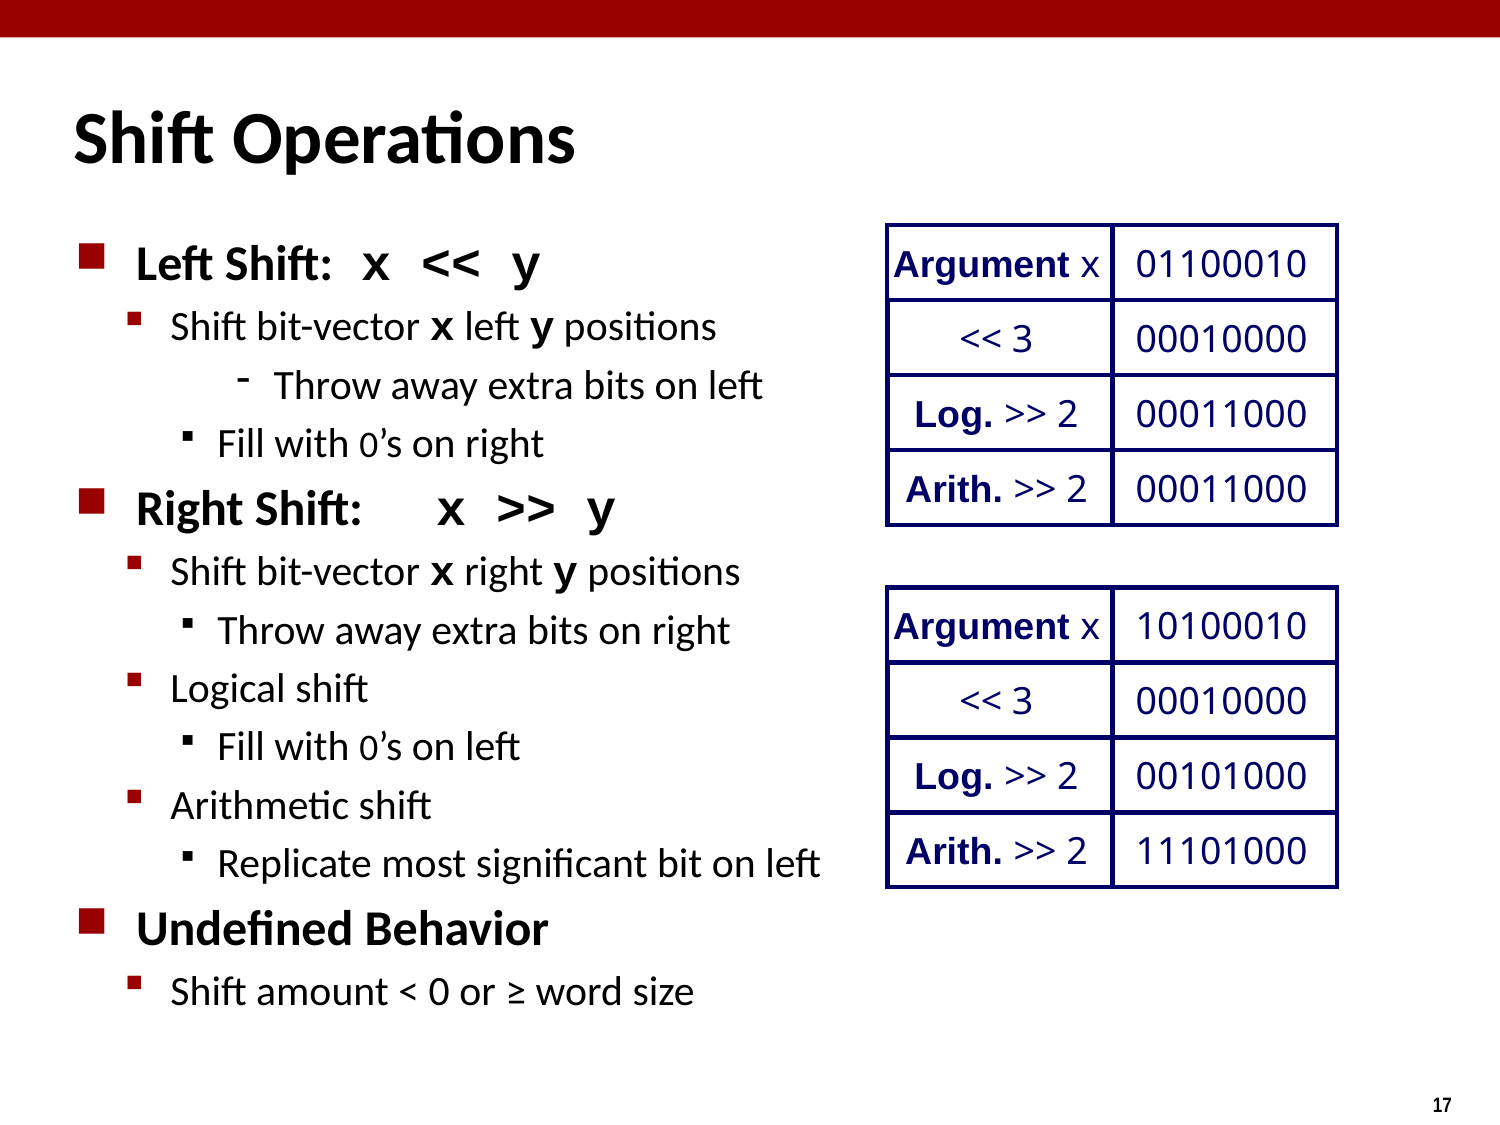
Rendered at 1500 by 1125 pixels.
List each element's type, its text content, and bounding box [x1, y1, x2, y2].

text_box Log. >> 2 [906, 381, 1094, 444]
text_box 00011000 [1127, 381, 1323, 444]
text_box 00101000 [1127, 744, 1323, 806]
text_box [887, 224, 1338, 525]
text_box Arith. >> 2 [896, 819, 1103, 881]
text_box Left Shift: x << y Shift bit-vector x left y positions Throw away extra bits on left Fill with 0’s on right Right Shift: x >> y Shift bit-vector x right y positions Throw away extra bits on right Logical shift Fill with 0’s on left Arithmetic shift Replicate most significant bit on left Undefined Behavior Shift amount < 0 or ≥ word size [65, 223, 1361, 1039]
text_box Shift Operations [58, 71, 1304, 197]
text_box 00011000 [1127, 456, 1323, 519]
text_box Argument x [884, 594, 1116, 656]
text_box [887, 587, 1338, 888]
text_box Argument x [884, 231, 1116, 294]
text_box 00010000 [1127, 306, 1323, 369]
text_box << 3 [951, 669, 1049, 731]
text_box 01100010 [1127, 231, 1323, 294]
text_box << 3 [951, 306, 1049, 369]
text_box Arith. >> 2 [896, 456, 1103, 519]
text_box 10100010 [1127, 594, 1323, 656]
text_box 00010000 [1127, 669, 1323, 731]
text_box Log. >> 2 [906, 744, 1094, 806]
text_box 11101000 [1127, 819, 1323, 881]
